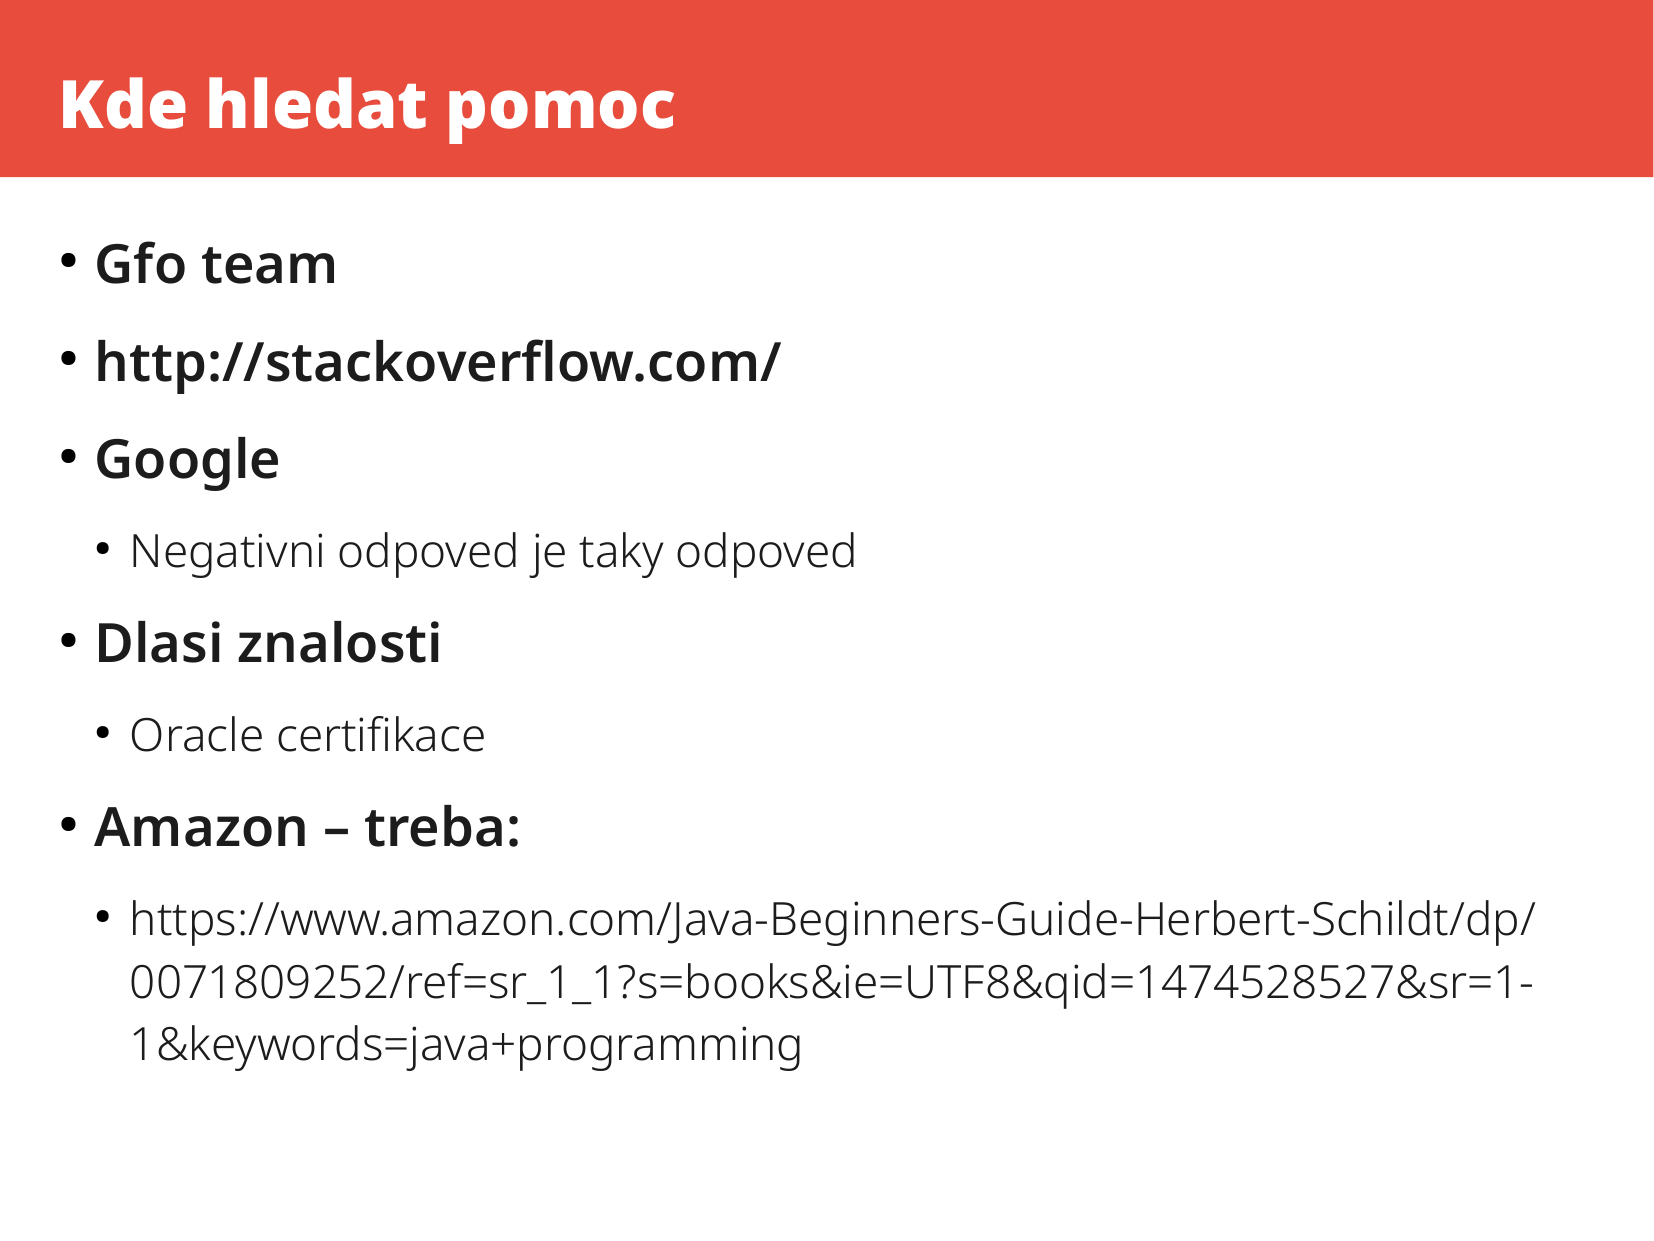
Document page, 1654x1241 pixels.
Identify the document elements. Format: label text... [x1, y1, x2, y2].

list Gfo team http://stackoverflow.com/ Google Negativni odpoved je taky odpoved Dlasi znalosti Oracle certifikace Amazon – treba: https://www.amazon.com/Java-Beginners-Guide-Herbert-Schildt/dp/0071809252/ref=sr_1_1?s=books&ie=UTF8&qid=1474528527&sr=1-1&keywords=java+programming [59, 225, 1593, 1183]
title Kde hledat pomoc [59, 0, 1595, 148]
